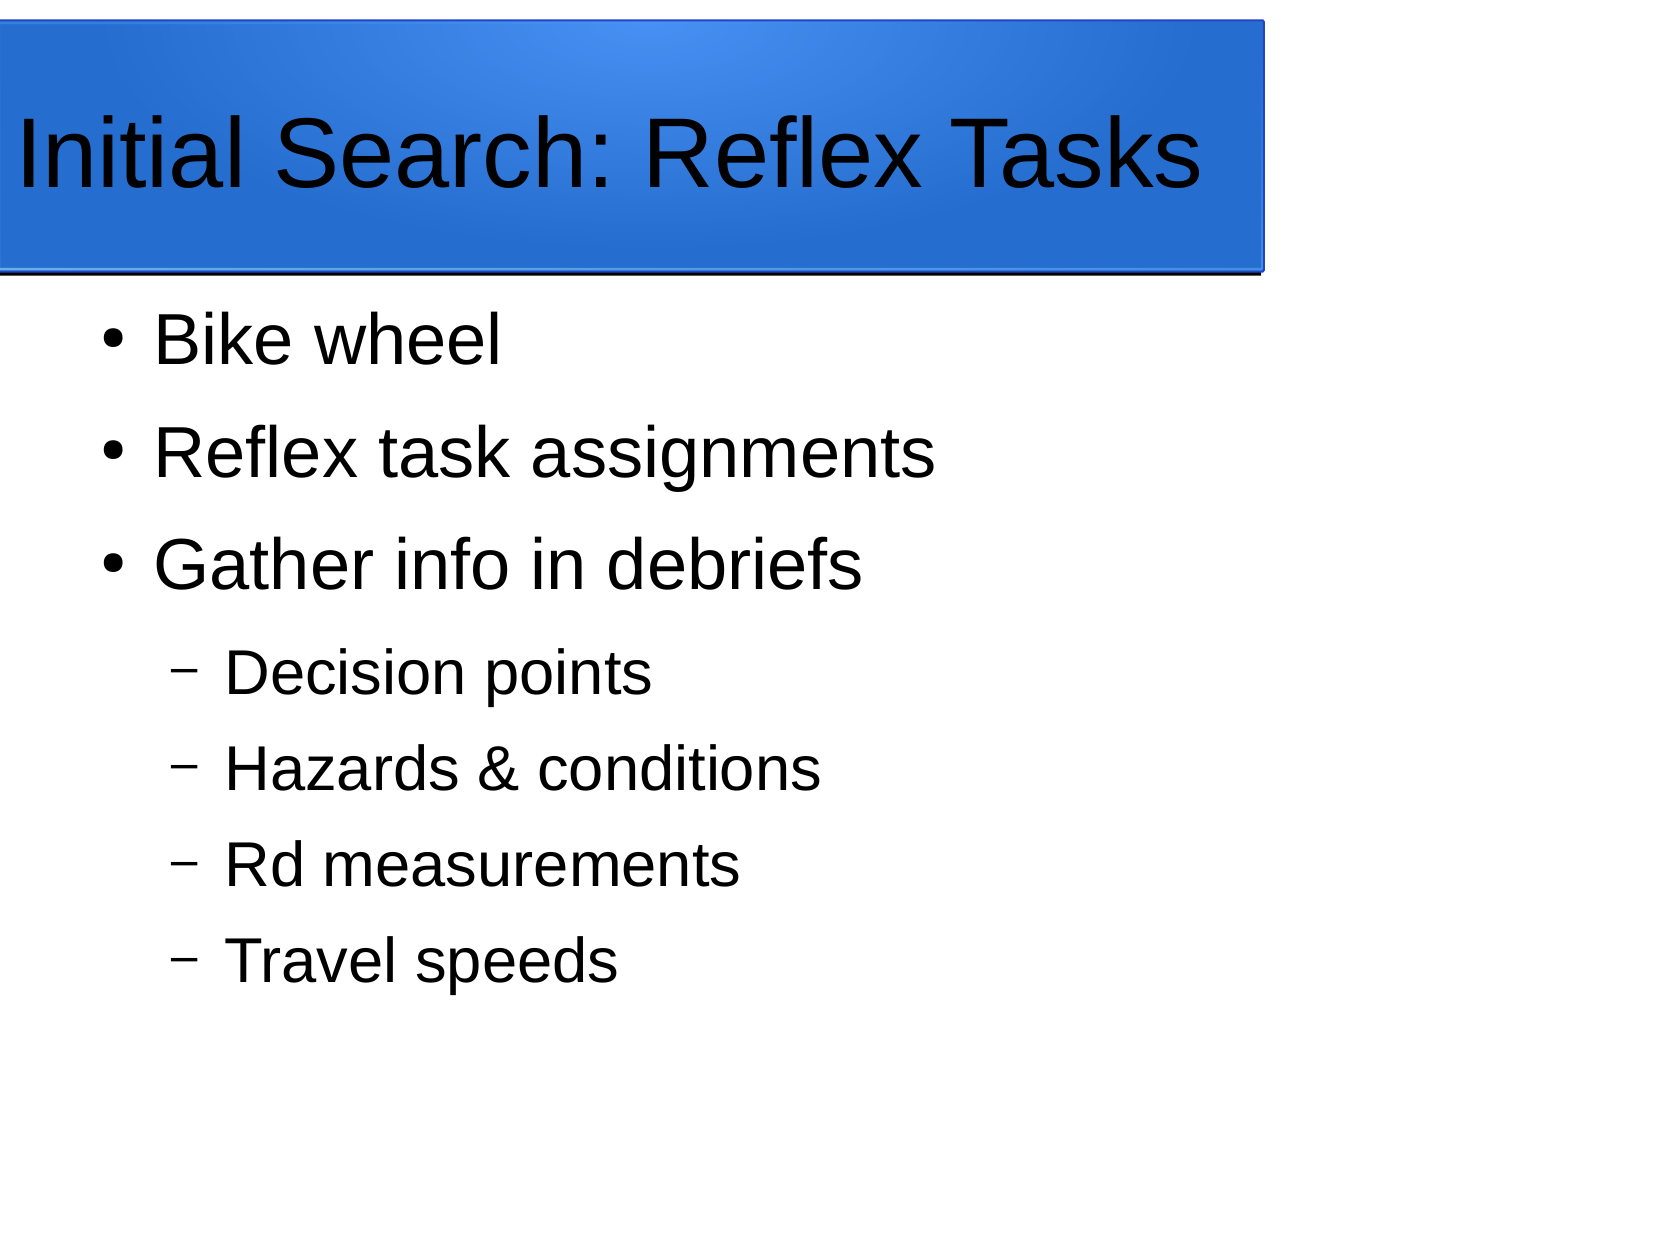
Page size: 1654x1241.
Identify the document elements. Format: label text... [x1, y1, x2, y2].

list Bike wheel Reflex task assignments Gather info in debriefs Decision points Hazards & conditions Rd measurements Travel speeds [82, 299, 1571, 1019]
title Initial Search: Reflex Tasks [15, 50, 1250, 256]
